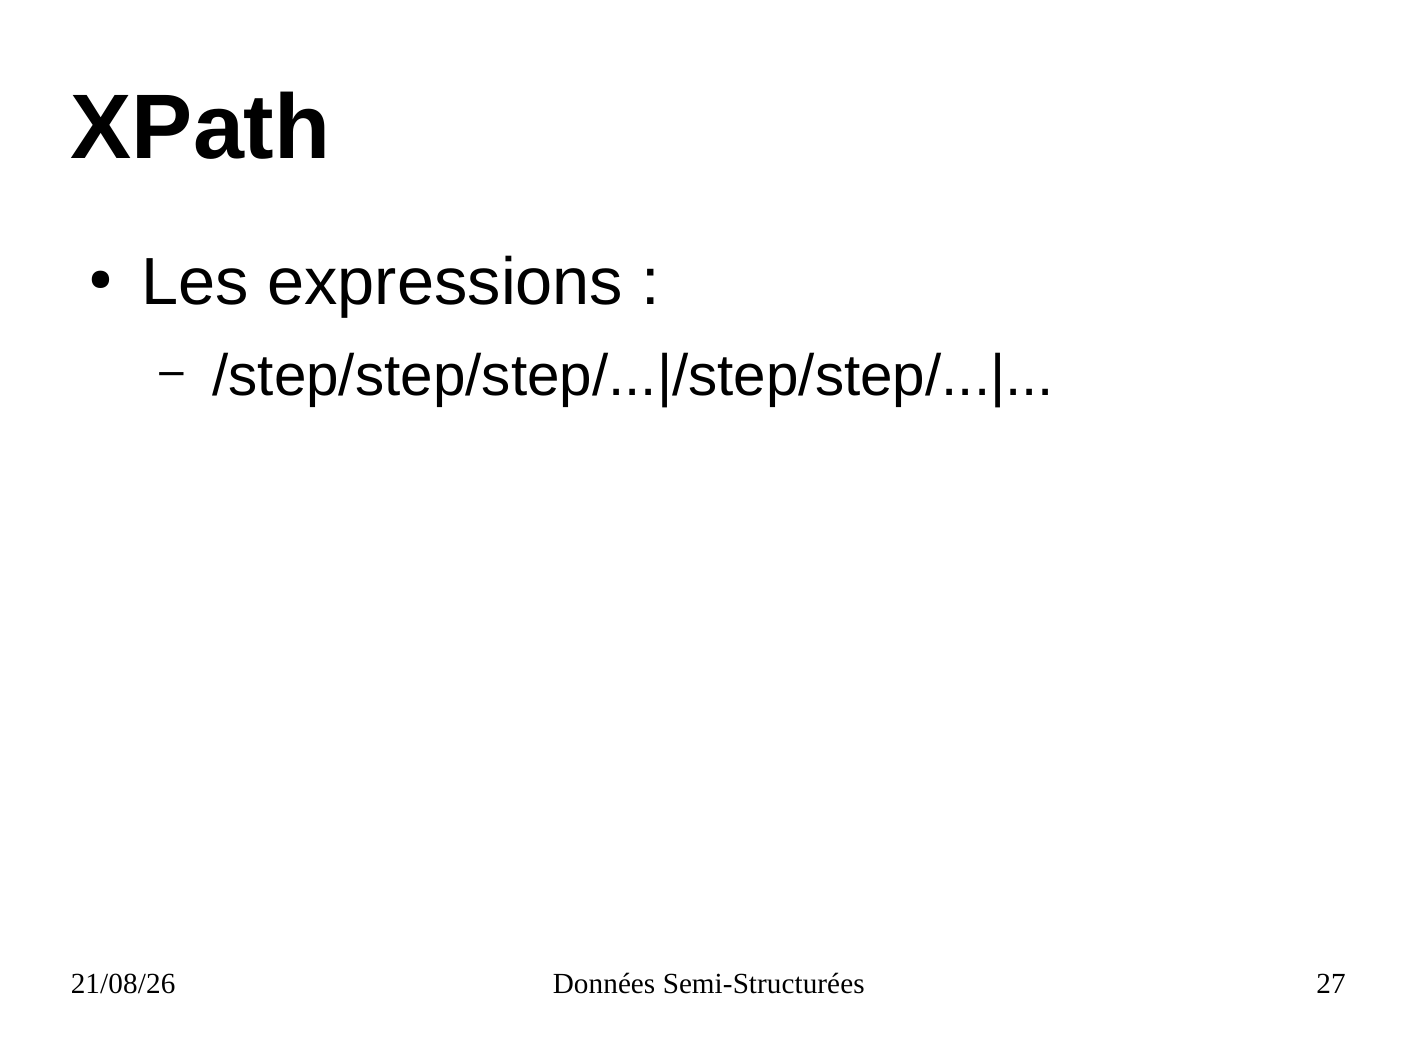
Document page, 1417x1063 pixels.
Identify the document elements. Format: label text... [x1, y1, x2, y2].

title XPath [70, 42, 1346, 212]
list Les expressions : /step/step/step/...|/step/step/...|... [70, 244, 1346, 925]
